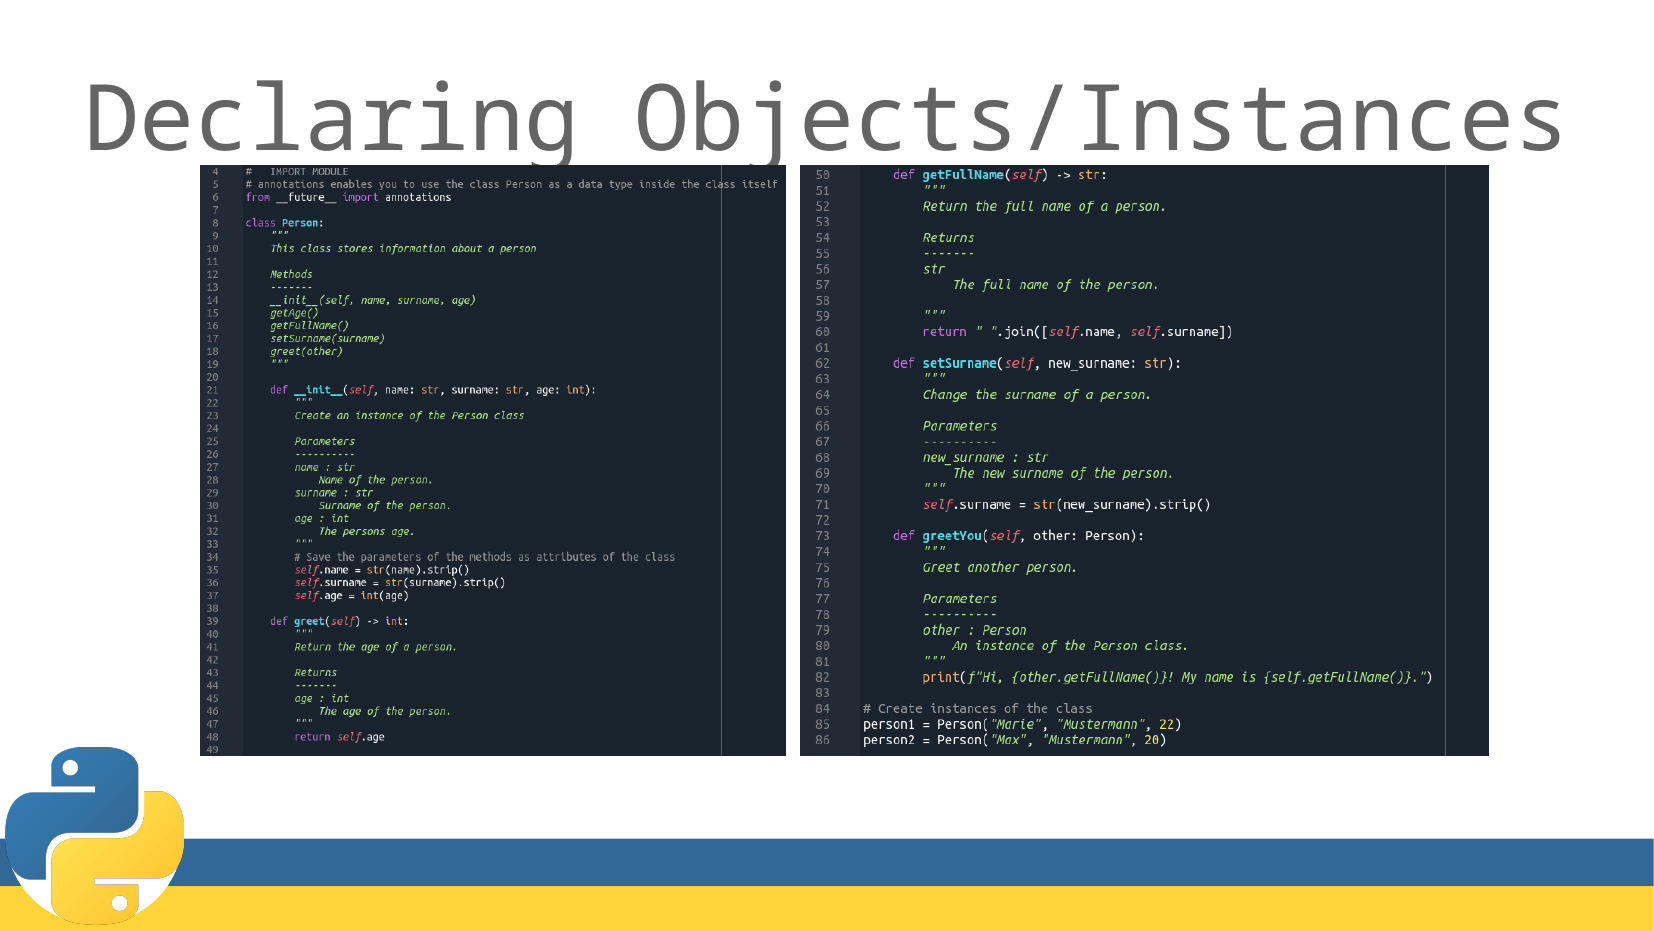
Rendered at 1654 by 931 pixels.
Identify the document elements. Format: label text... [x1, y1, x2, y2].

picture [5, 747, 184, 925]
title Declaring Objects/Instances [82, 37, 1571, 193]
picture [200, 165, 786, 756]
picture [800, 165, 1489, 756]
